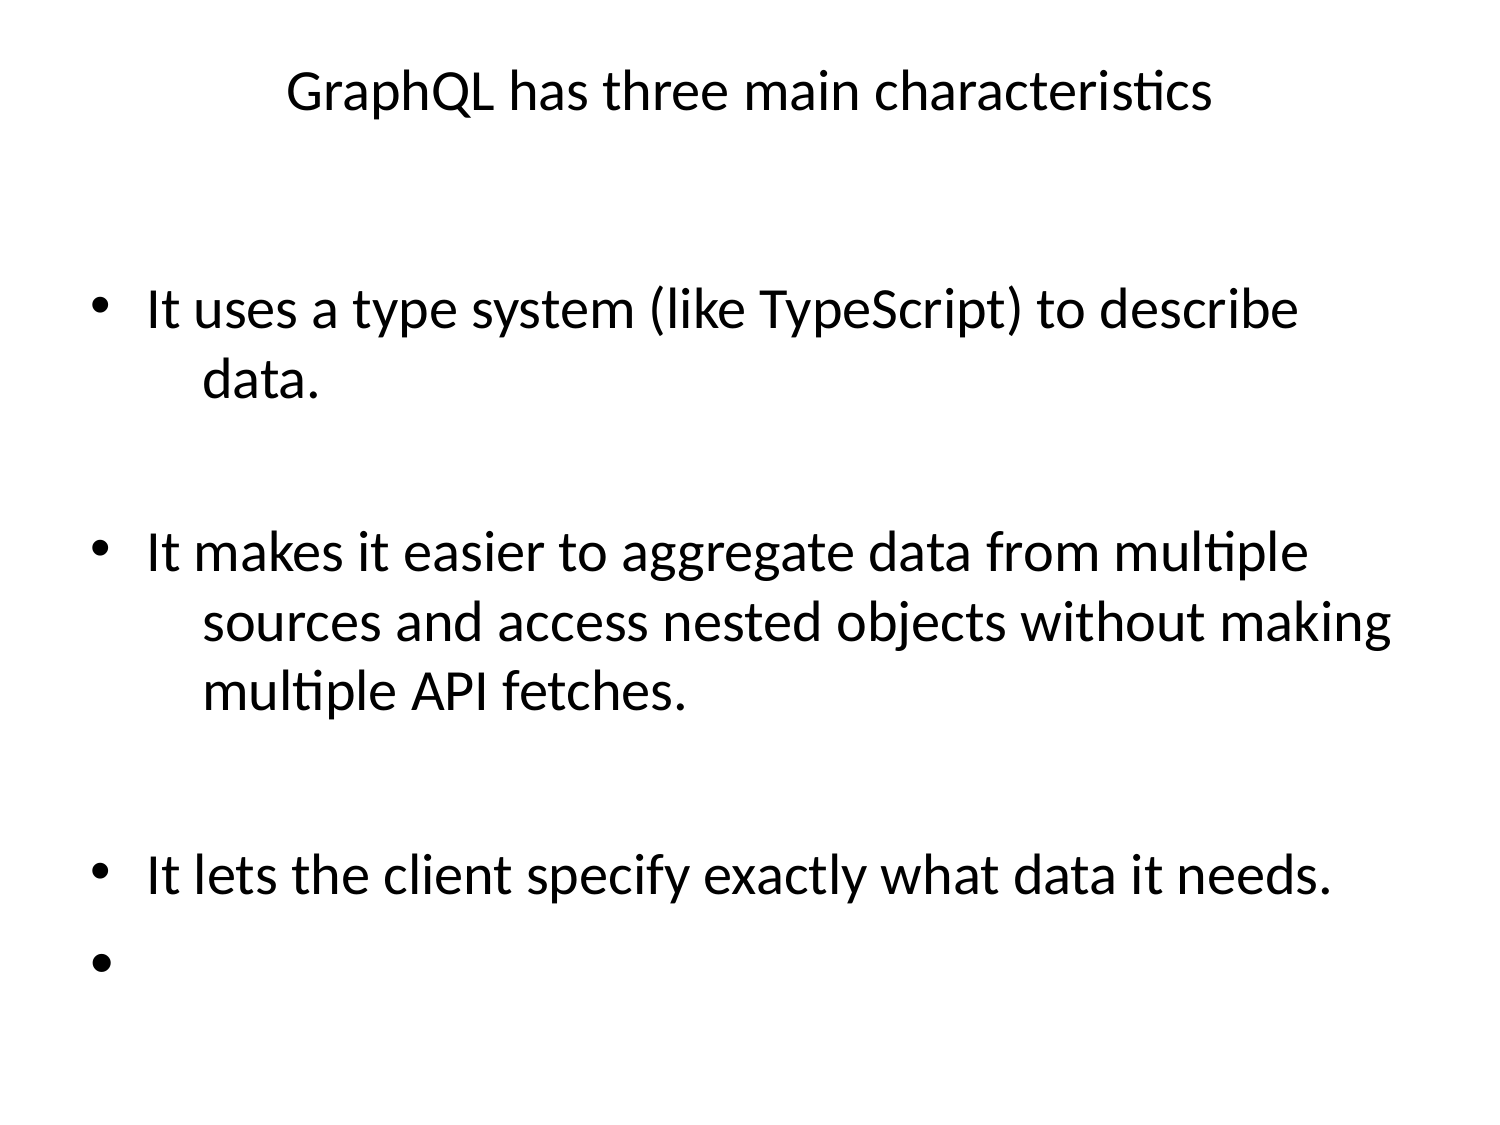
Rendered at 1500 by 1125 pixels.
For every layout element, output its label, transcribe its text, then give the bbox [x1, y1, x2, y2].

title GraphQL has three main characteristics [75, 45, 1426, 233]
list It uses a type system (like TypeScript) to describe data. It makes it easier to aggregate data from multiple sources and access nested objects without making multiple API fetches. It lets the client specify exactly what data it needs. [75, 262, 1426, 1005]
